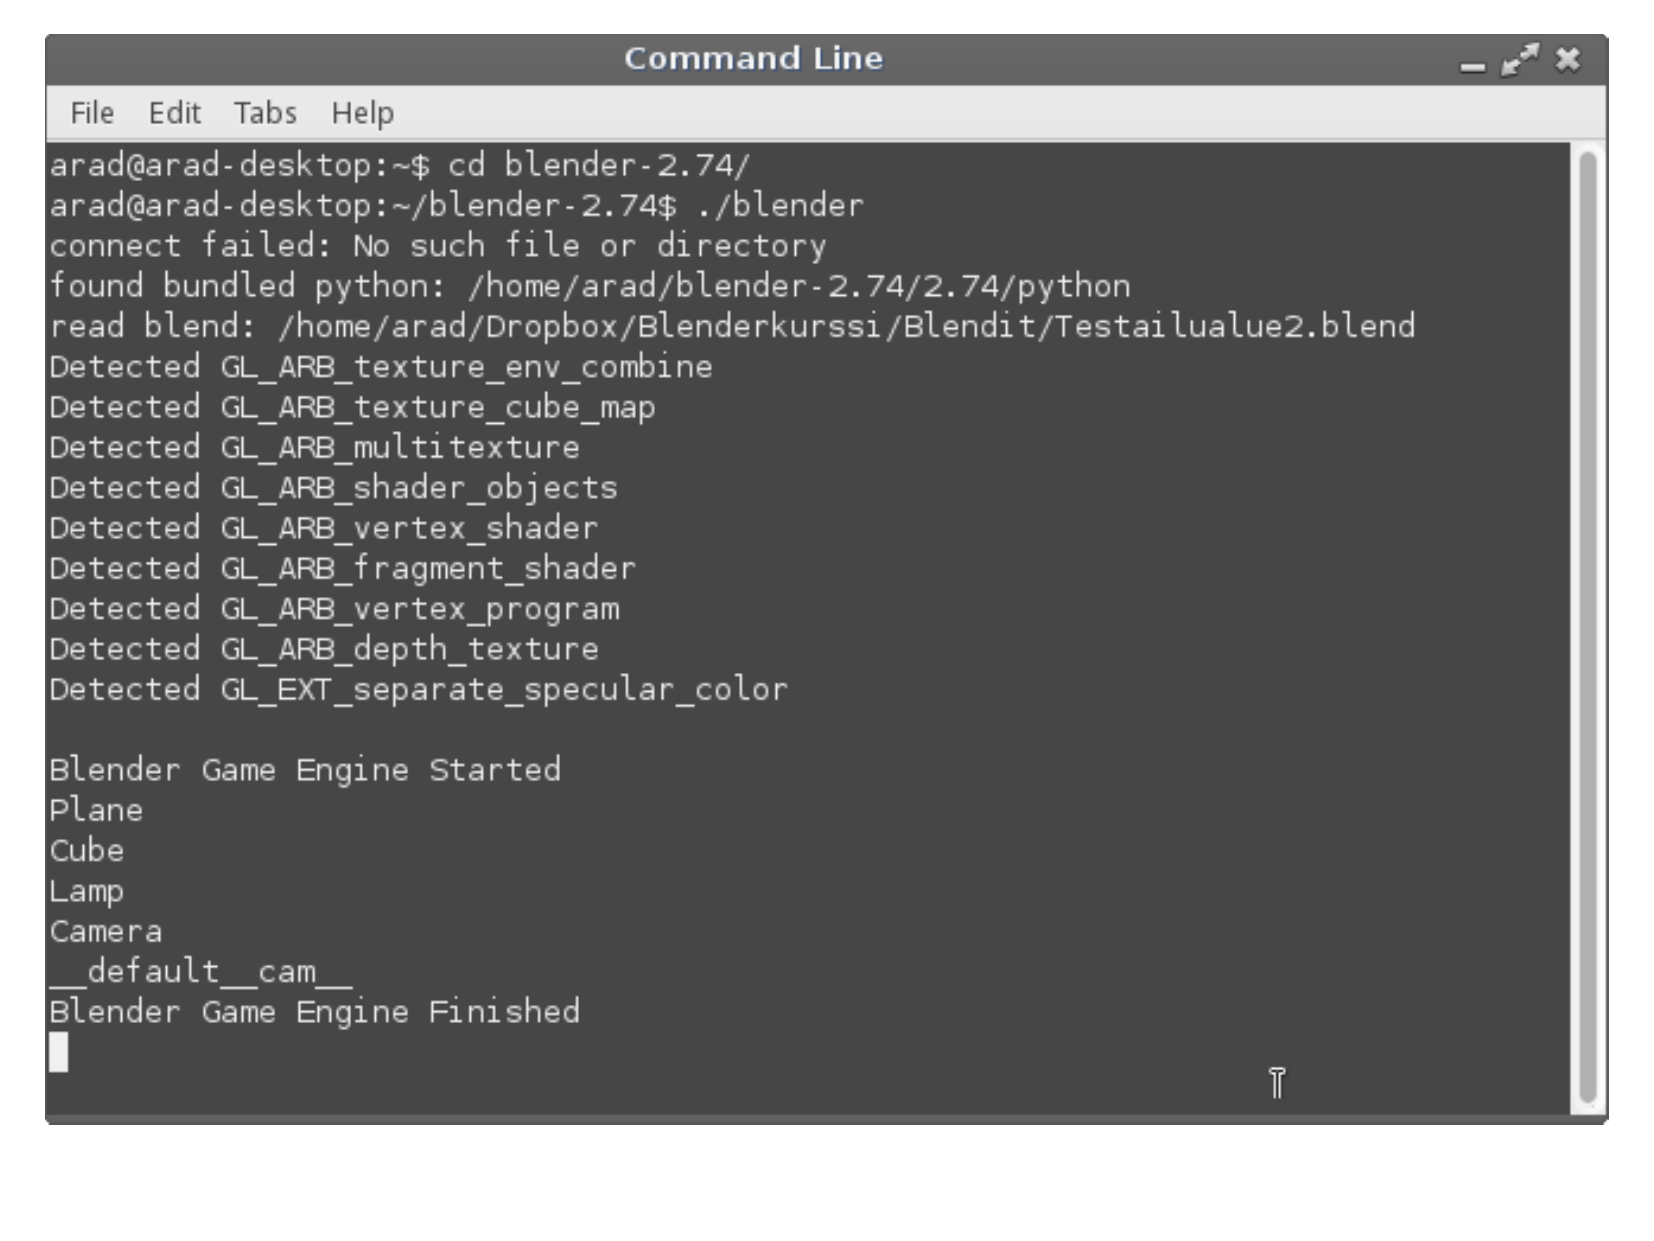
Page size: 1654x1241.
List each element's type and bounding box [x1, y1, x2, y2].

picture [45, 34, 1609, 1126]
